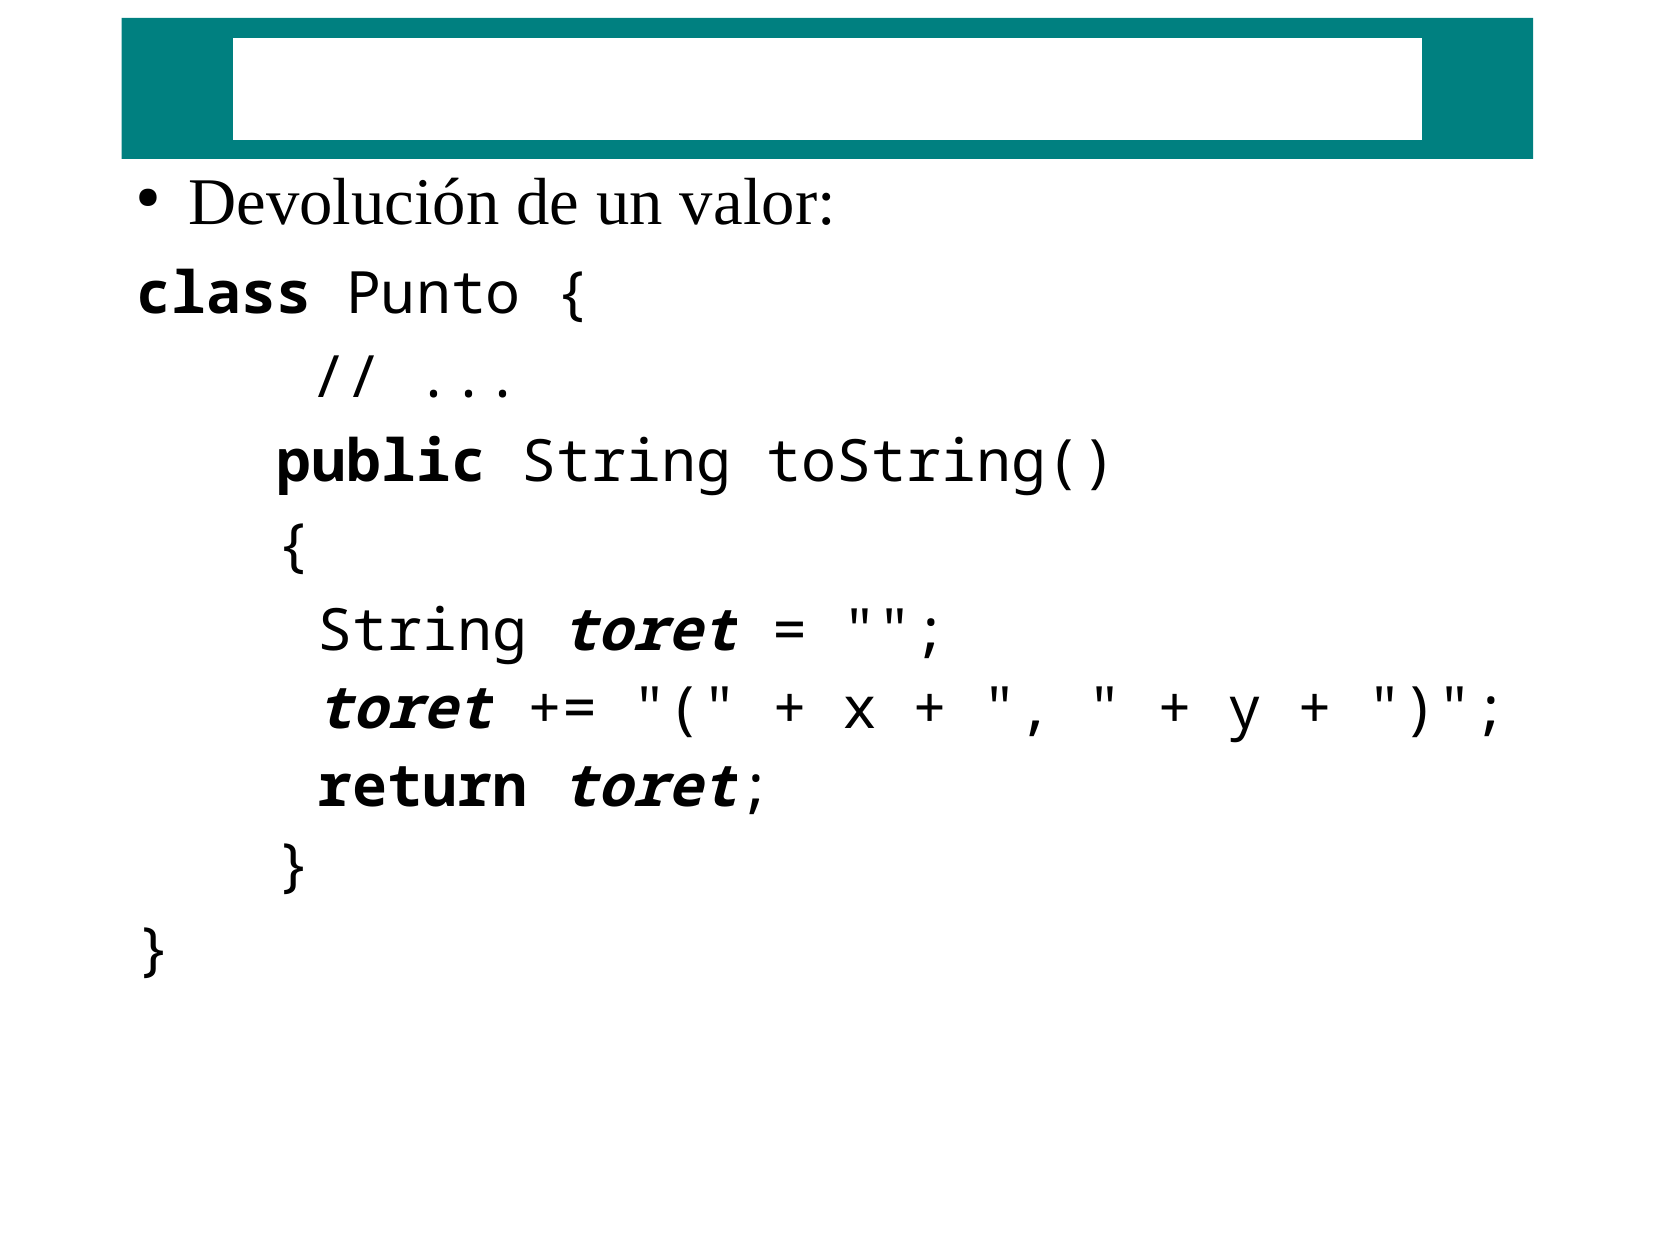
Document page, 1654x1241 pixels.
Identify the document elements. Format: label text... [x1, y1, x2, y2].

list Devolución de un valor: class Punto { // ... public String toString() { String toret = ""; toret += "(" + x + ", " + y + ")"; return toret; } } [118, 163, 1638, 1241]
title Nombres de variables según uso [121, 17, 1534, 159]
